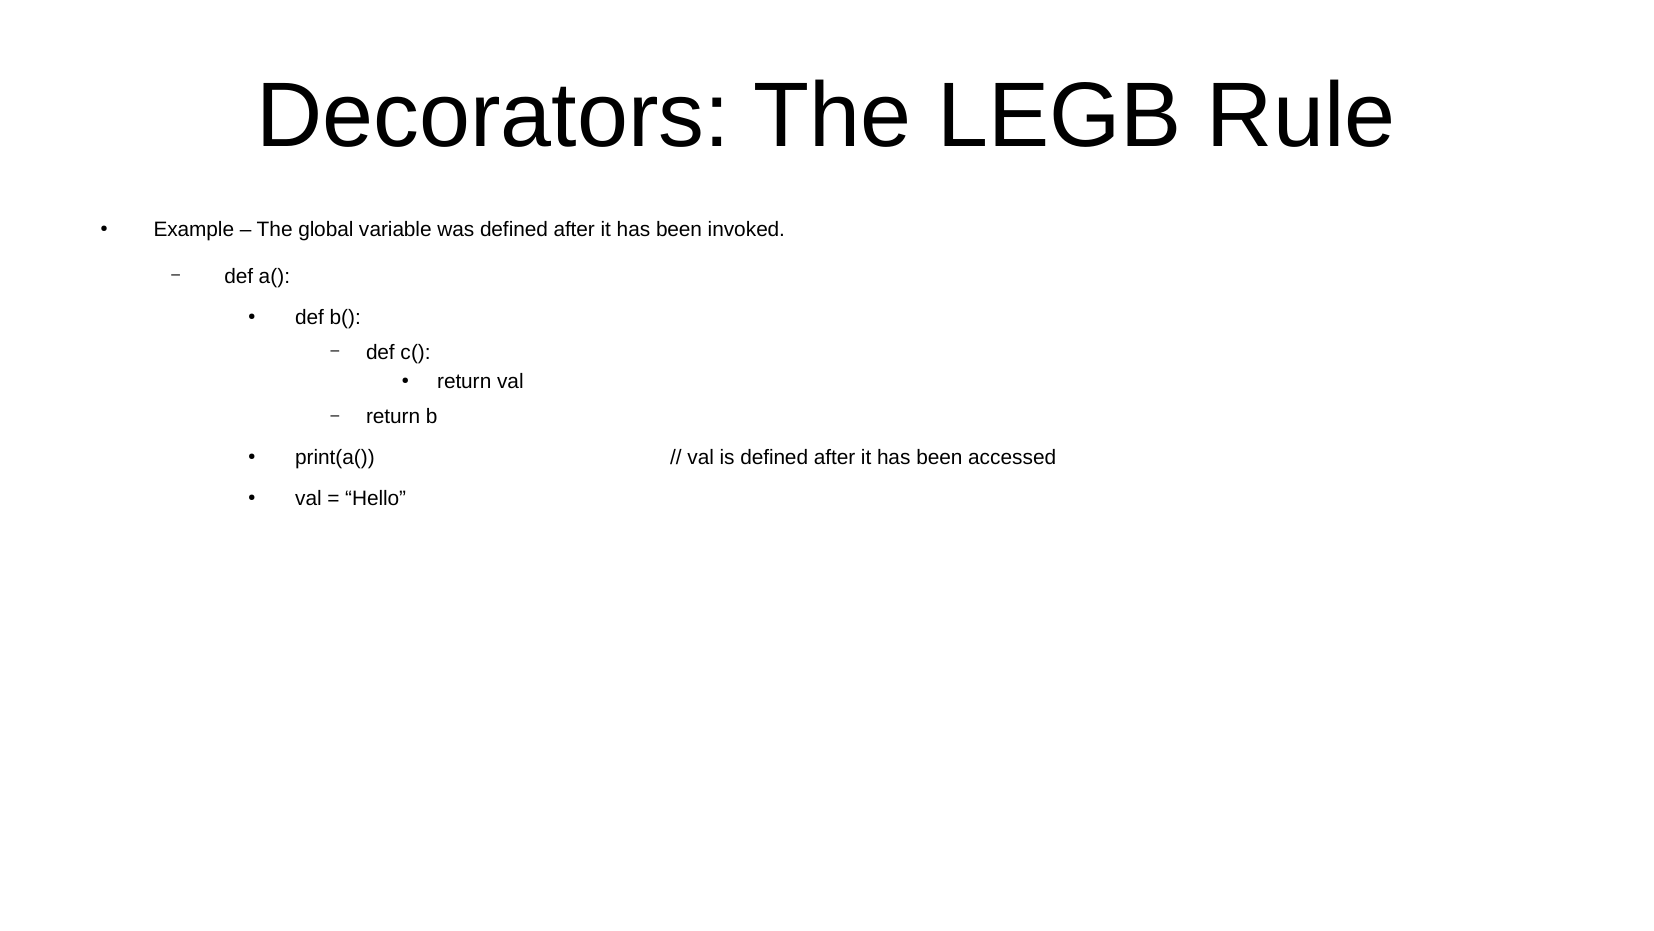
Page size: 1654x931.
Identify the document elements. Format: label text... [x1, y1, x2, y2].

list Example – The global variable was defined after it has been invoked. def a(): def b(): def c(): return val return b print(a()) // val is defined after it has been accessed val = “Hello” [82, 217, 1636, 901]
title Decorators: The LEGB Rule [82, 37, 1571, 193]
